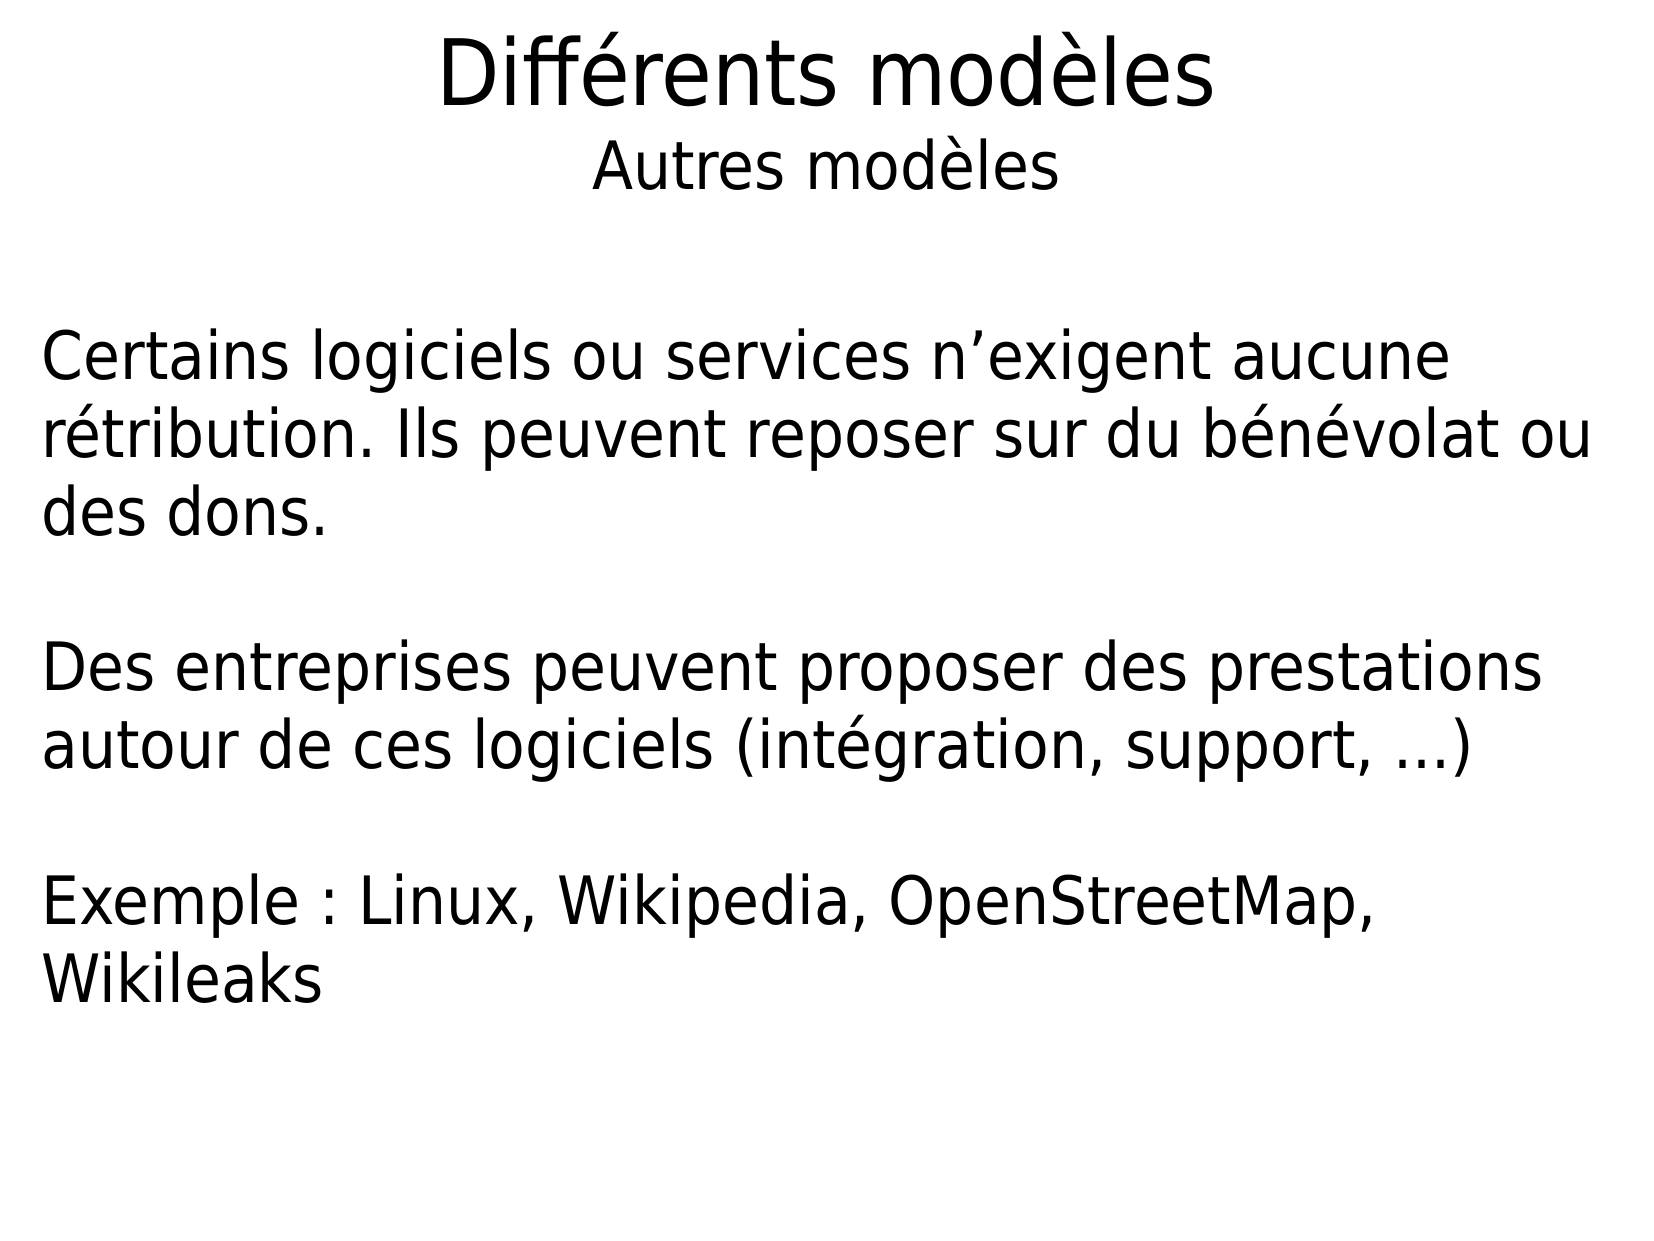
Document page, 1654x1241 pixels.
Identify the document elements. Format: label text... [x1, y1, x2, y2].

title Certains logiciels ou services n’exigent aucune rétribution. Ils peuvent reposer sur du bénévolat ou des dons. Des entreprises peuvent proposer des prestations autour de ces logiciels (intégration, support, ...) Exemple : Linux, Wikipedia, OpenStreetMap, Wikileaks [41, 240, 1613, 1201]
title Différents modèles Autres modèles [41, 12, 1613, 214]
